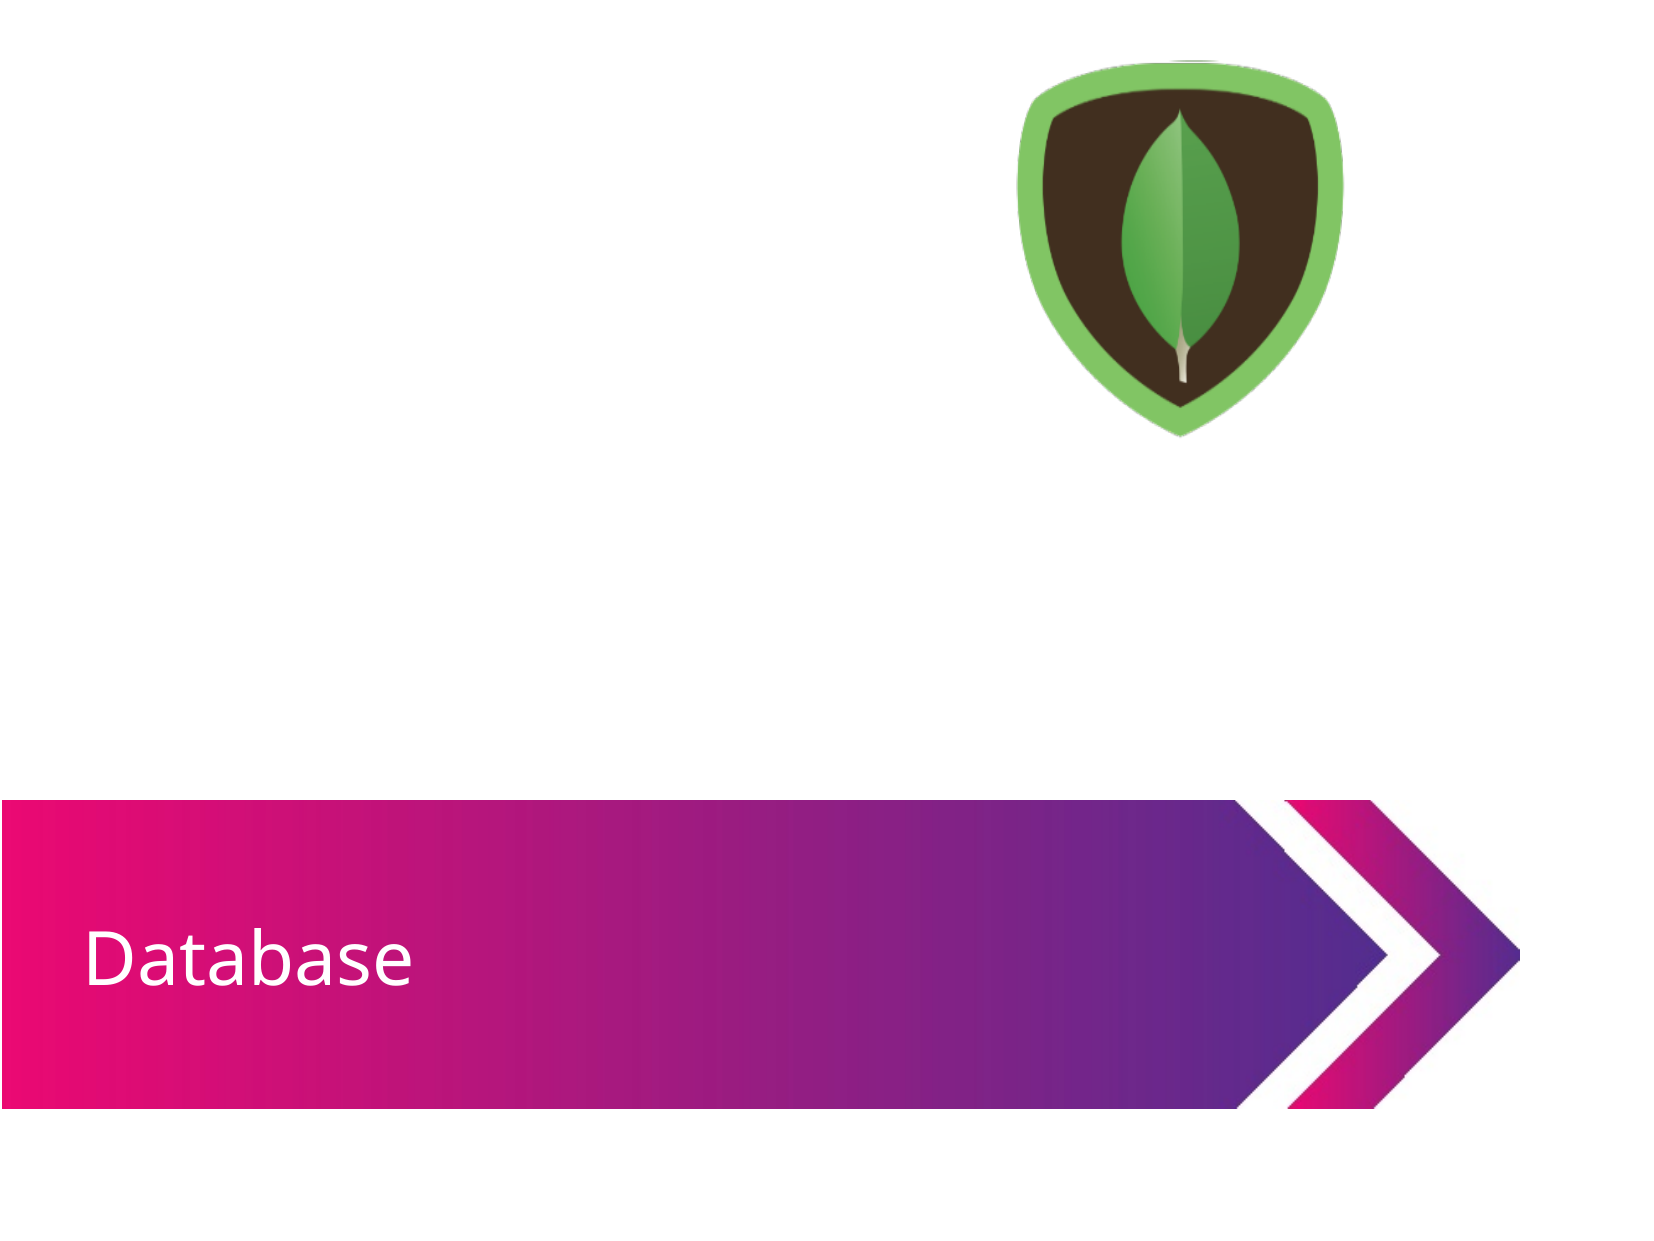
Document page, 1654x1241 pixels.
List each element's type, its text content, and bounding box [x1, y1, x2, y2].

title Database [82, 852, 1396, 1060]
picture [2, 800, 1520, 1109]
picture [930, 59, 1426, 466]
